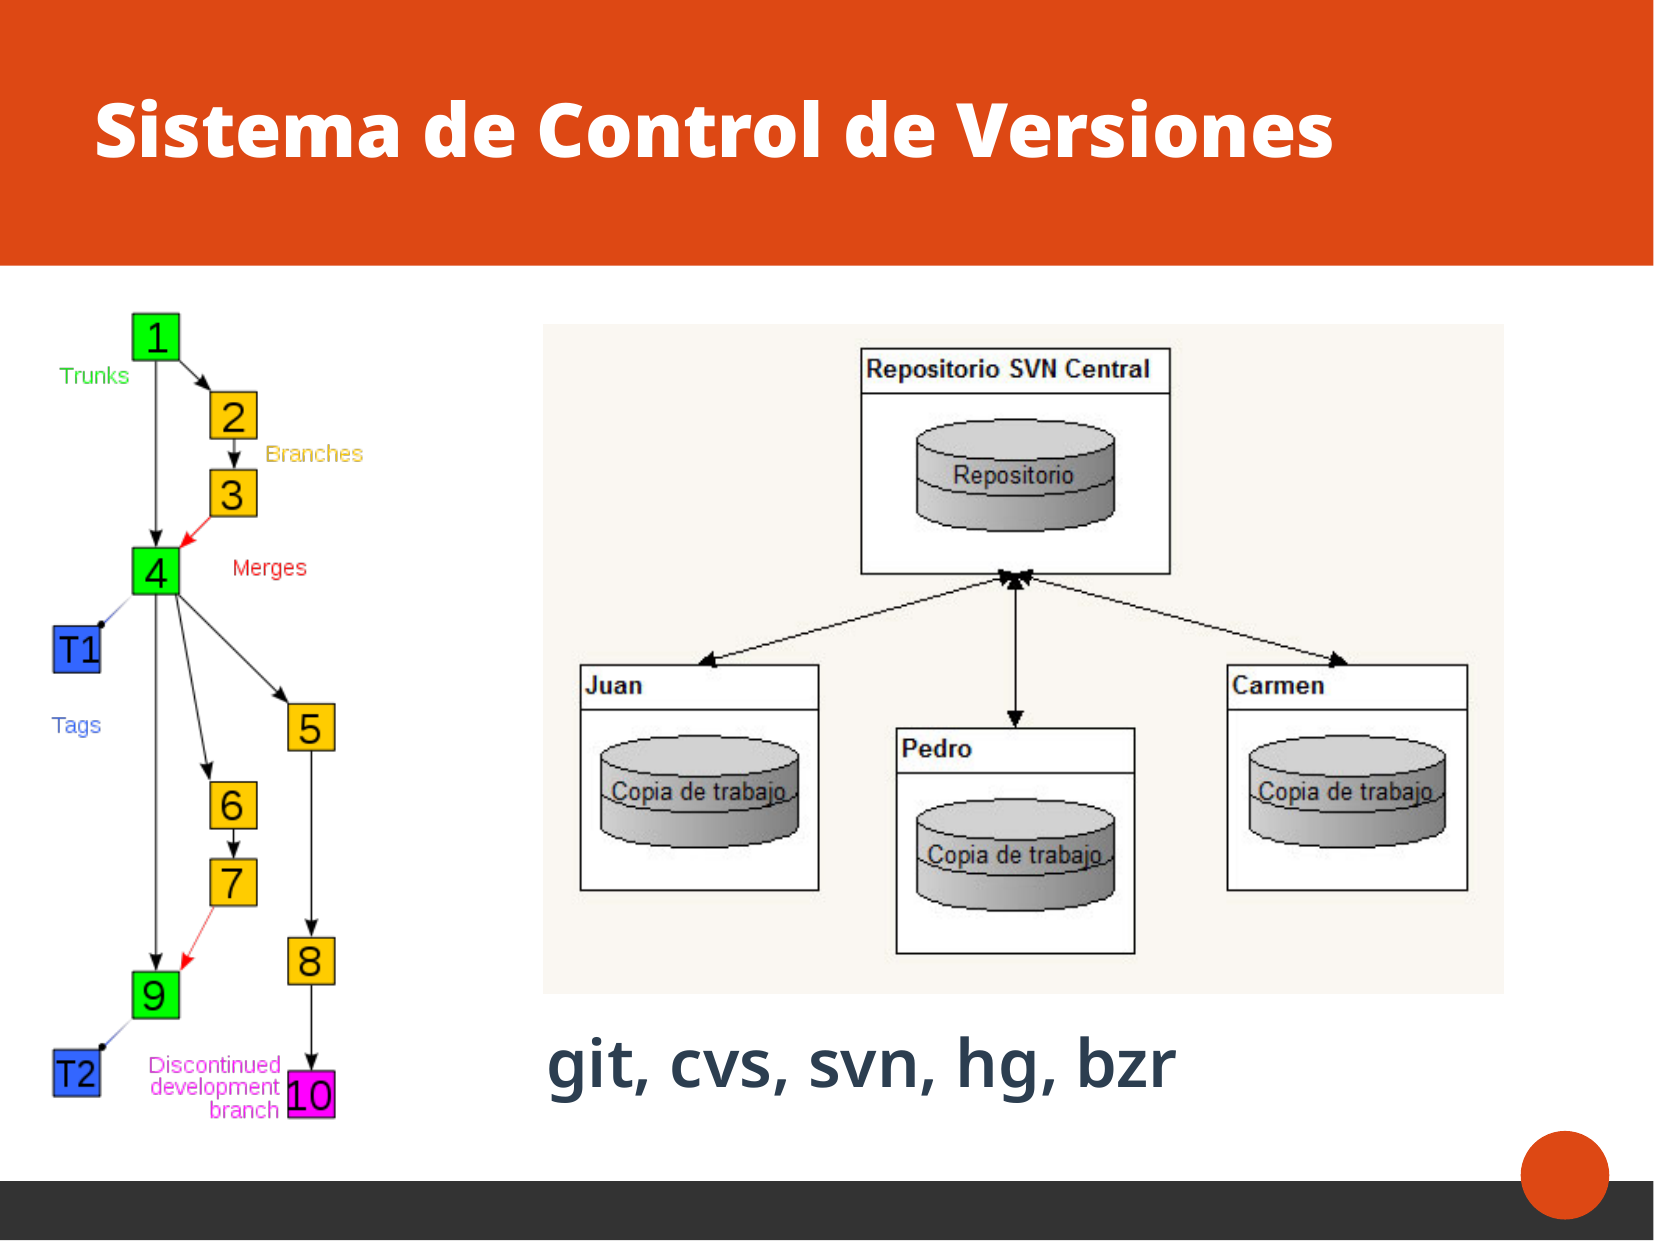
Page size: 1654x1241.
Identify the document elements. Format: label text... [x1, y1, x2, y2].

picture [543, 324, 1504, 994]
list git, cvs, svn, hg, bzr [59, 1015, 1595, 1151]
picture [35, 295, 378, 1137]
subtitle [59, 49, 1595, 779]
